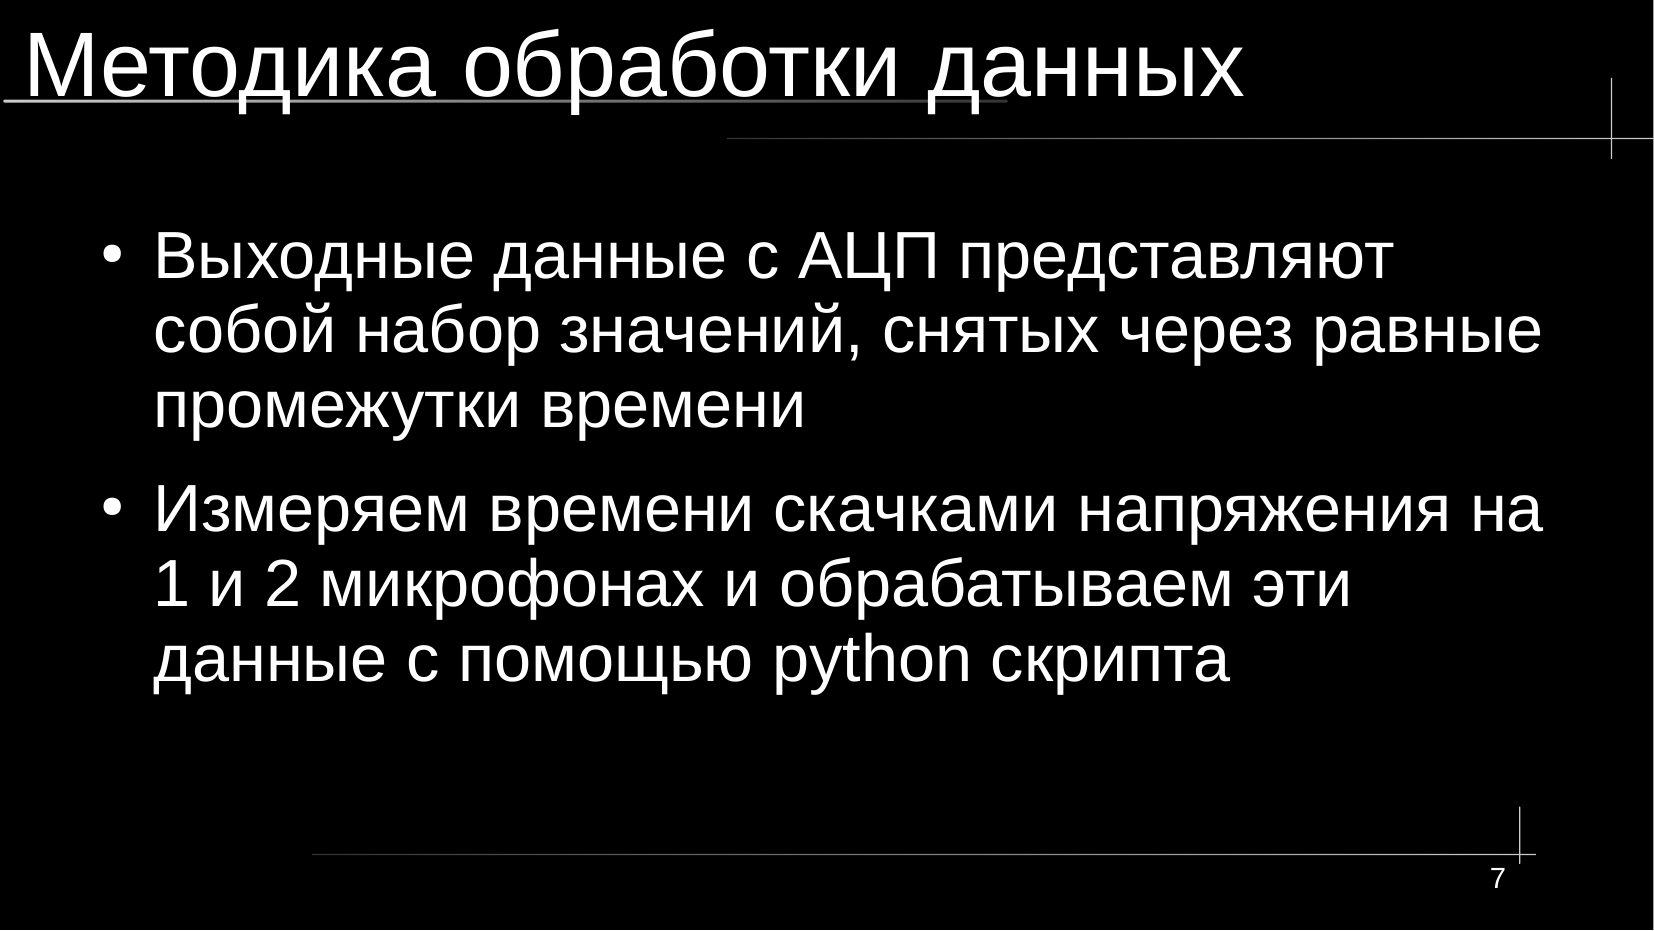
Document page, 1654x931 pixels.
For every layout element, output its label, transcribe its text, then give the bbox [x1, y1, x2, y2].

list Выходные данные с АЦП представляют собой набор значений, снятых через равные промежутки времени Измеряем времени скачками напряжения на 1 и 2 микрофонах и обрабатываем эти данные с помощью python скрипта [82, 217, 1571, 758]
title Методика обработки данных [23, 11, 1589, 119]
